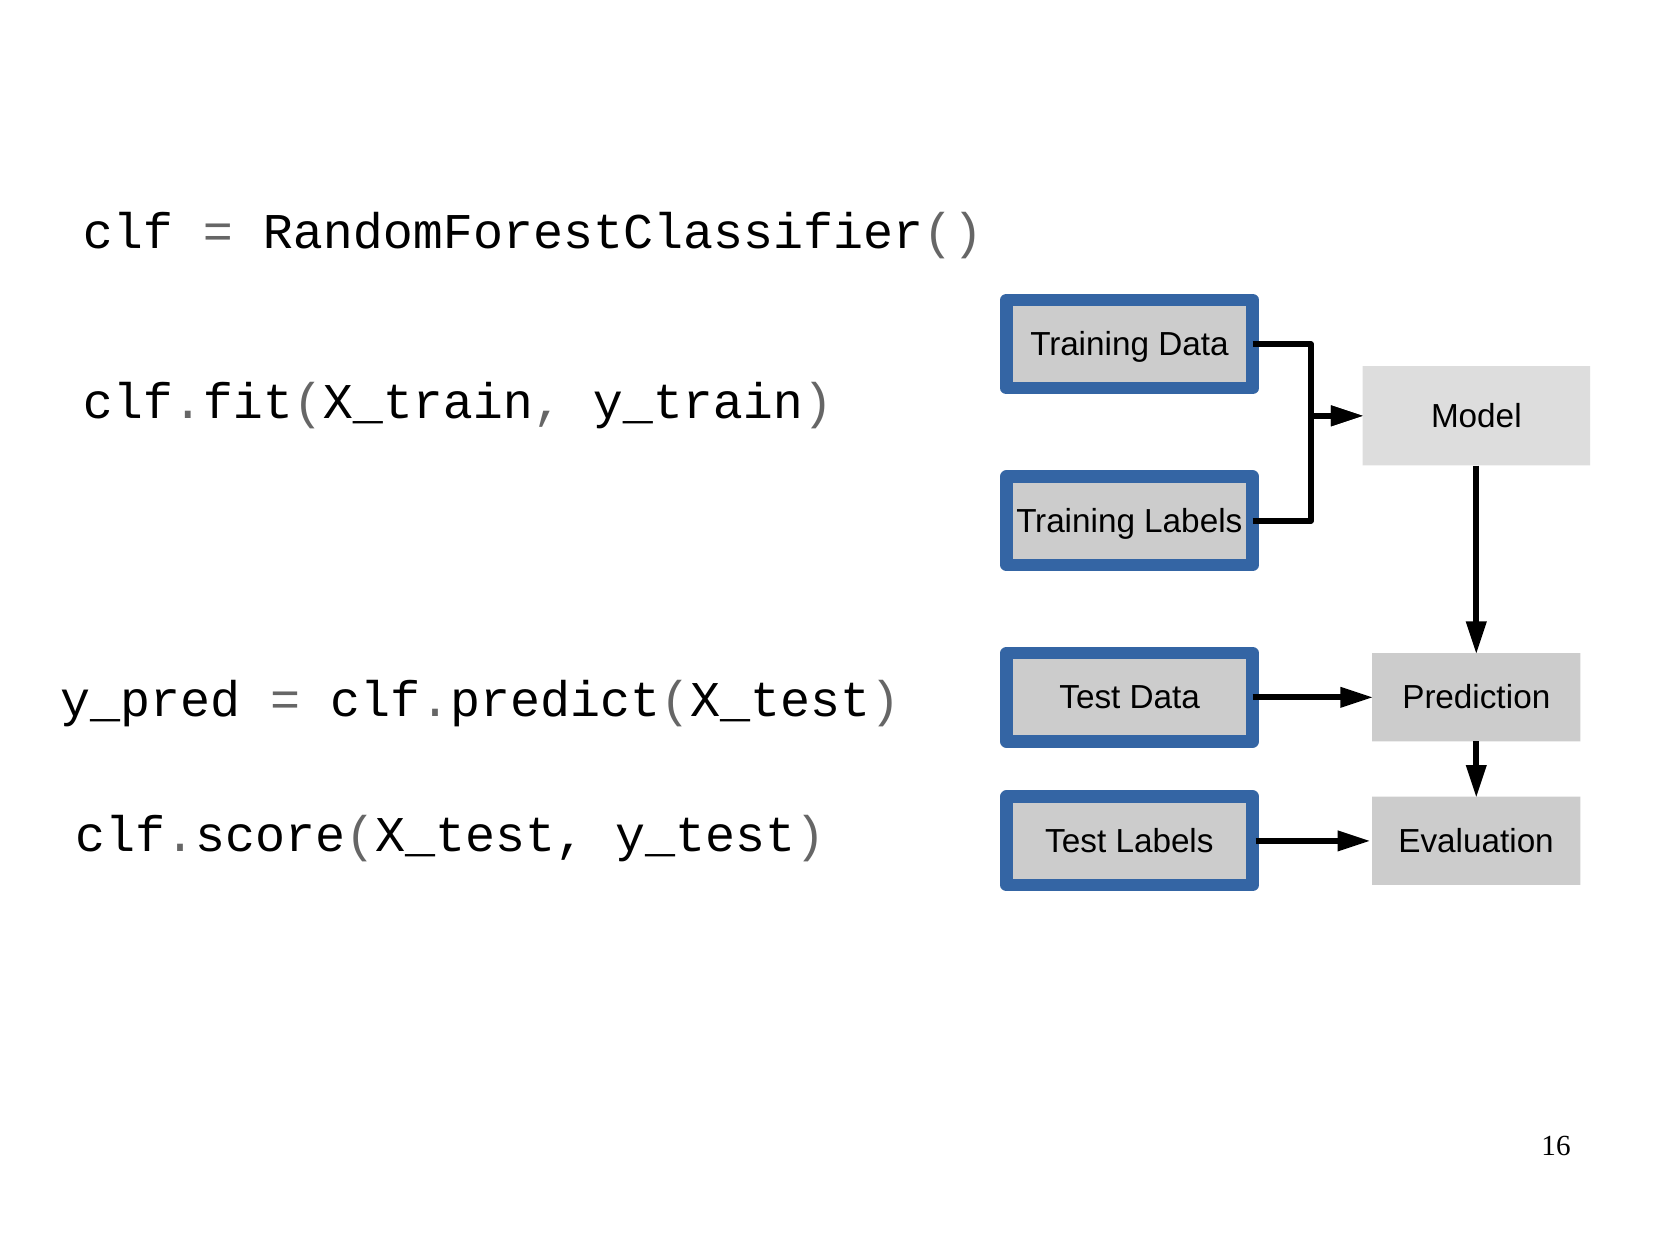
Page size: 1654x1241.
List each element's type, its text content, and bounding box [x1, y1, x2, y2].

text_box Prediction [1372, 653, 1581, 742]
text_box clf.score(X_test, y_test) [75, 810, 1486, 961]
text_box clf = RandomForestClassifier() clf.fit(X_train, y_train) [82, 150, 1411, 766]
text_box Test Data [1006, 653, 1253, 742]
text_box Test Labels [1006, 796, 1253, 885]
text_box Training Data [1006, 299, 1253, 389]
text_box Evaluation [1372, 796, 1581, 885]
text_box Model [1362, 366, 1591, 466]
text_box Training Labels [1006, 476, 1253, 565]
text_box y_pred = clf.predict(X_test) [60, 675, 916, 766]
